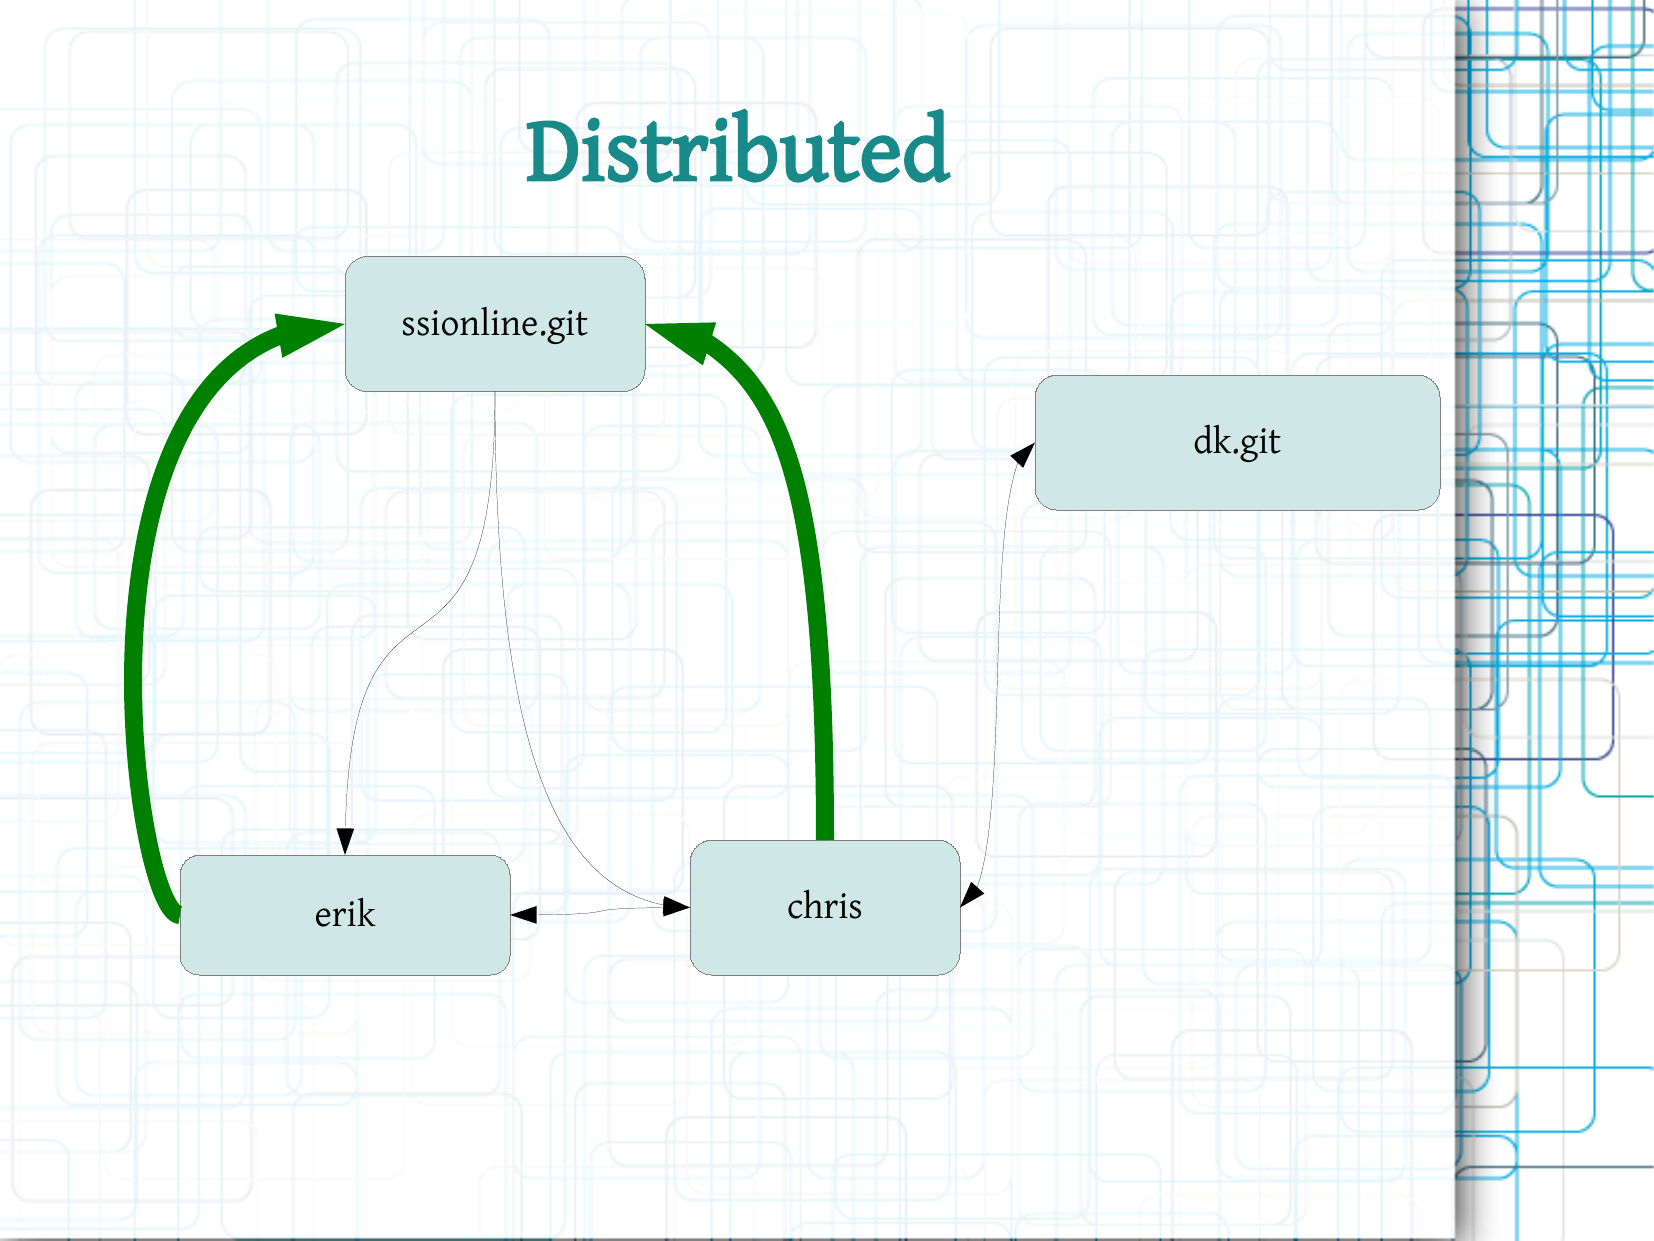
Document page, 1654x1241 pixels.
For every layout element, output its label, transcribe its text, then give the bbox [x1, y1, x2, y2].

text_box chris [690, 840, 961, 976]
text_box dk.git [1035, 375, 1441, 511]
text_box erik [180, 855, 511, 976]
text_box ssionline.git [345, 256, 646, 392]
picture [0, 0, 1654, 1241]
title Distributed [59, 49, 1418, 257]
